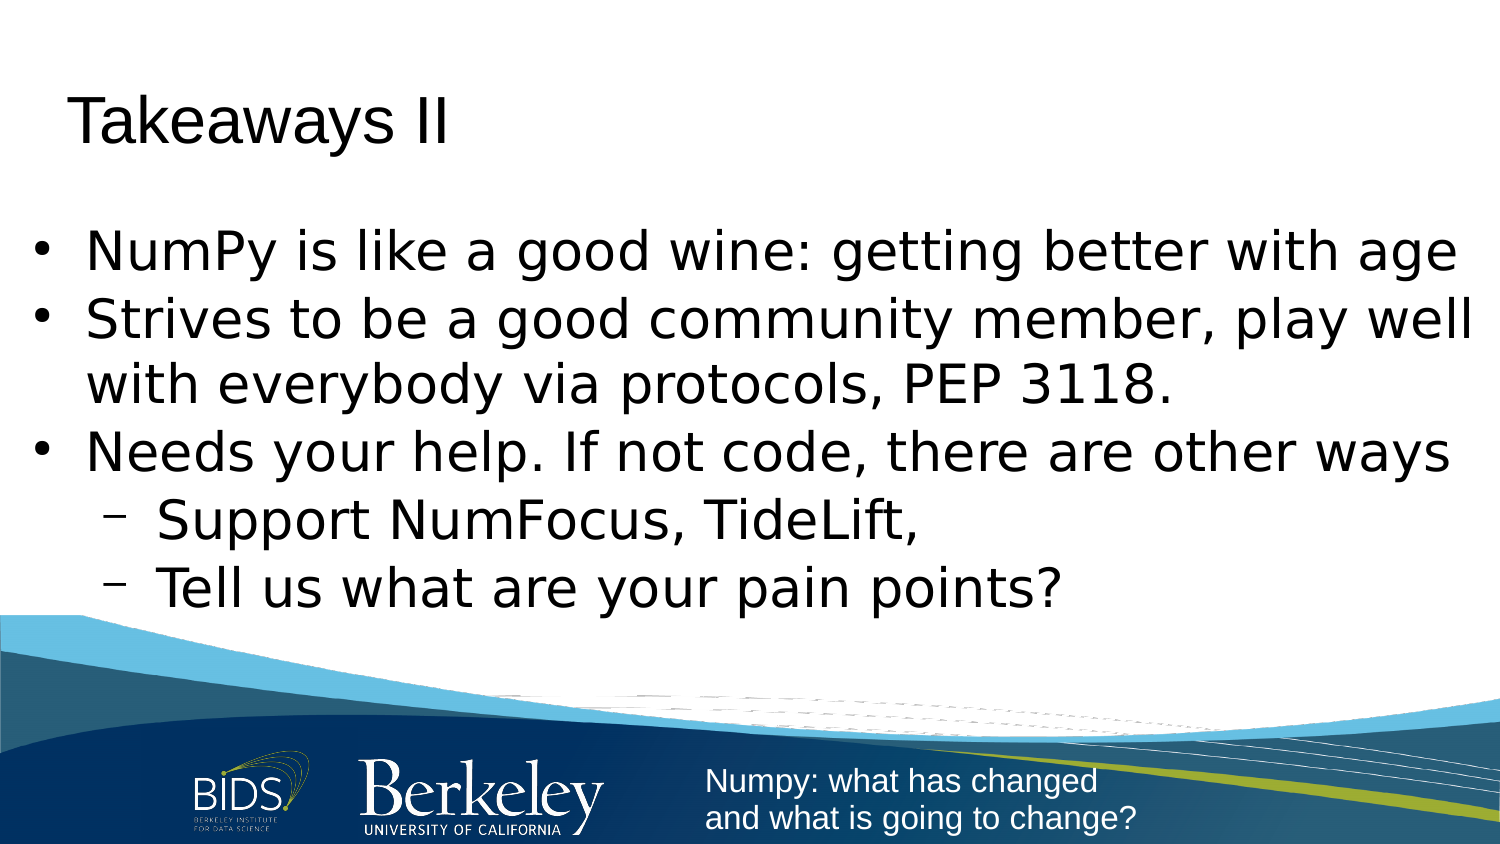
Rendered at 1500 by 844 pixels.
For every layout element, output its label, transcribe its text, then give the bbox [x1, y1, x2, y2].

text_box Numpy: what has changed and what is going to change? [690, 754, 1216, 844]
text_box [1216, 765, 1456, 836]
list NumPy is like a good wine: getting better with age Strives to be a good community member, play well with everybody via protocols, PEP 3118. Needs your help. If not code, there are other ways Support NumFocus, TideLift, Tell us what are your pain points? [0, 201, 1500, 616]
title Takeaways II [51, 67, 1449, 167]
picture [176, 733, 324, 844]
picture [0, 616, 1500, 844]
